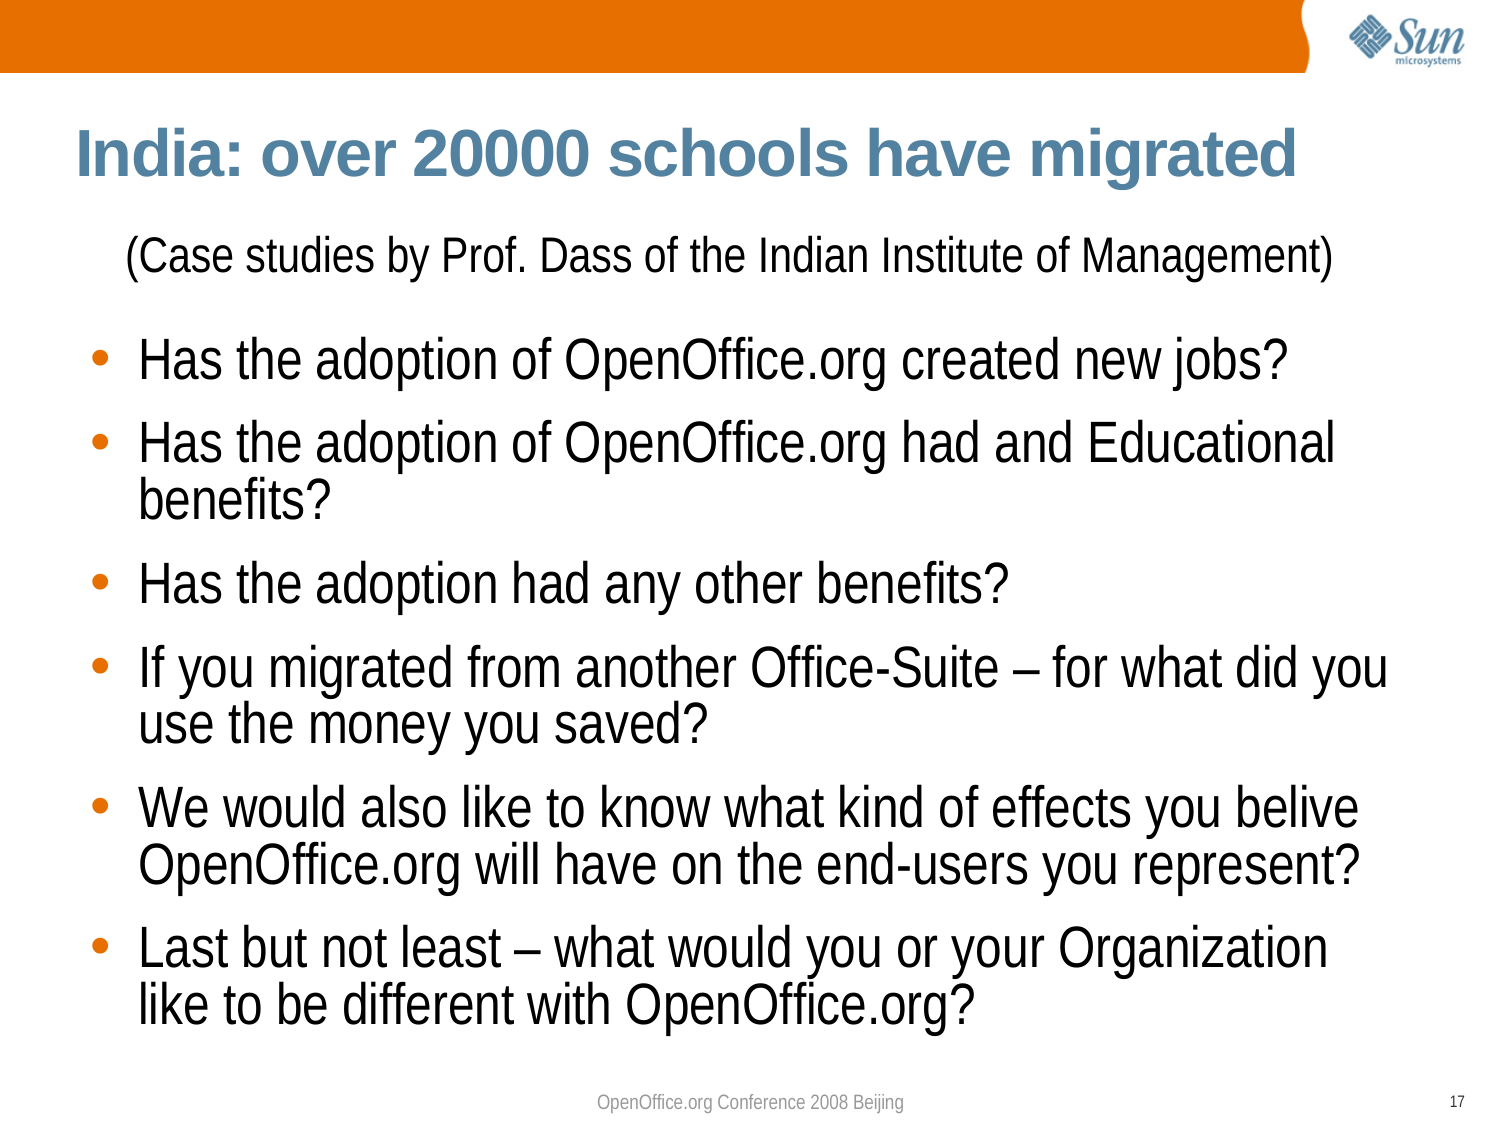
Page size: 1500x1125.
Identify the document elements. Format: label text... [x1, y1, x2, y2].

picture [0, 0, 1500, 73]
text_box India: over 20000 schools have migrated [75, 123, 1361, 212]
text_box (Case studies by Prof. Dass of the Indian Institute of Management) [125, 233, 1459, 290]
list Has the adoption of OpenOffice.org created new jobs? Has the adoption of OpenOffice.org had and Educational benefits? Has the adoption had any other benefits? If you migrated from another Office-Suite – for what did you use the money you saved? We would also like to know what kind of effects you belive OpenOffice.org will have on the end-users you represent? Last but not least – what would you or your Organization like to be different with OpenOffice.org? [70, 333, 1408, 1042]
